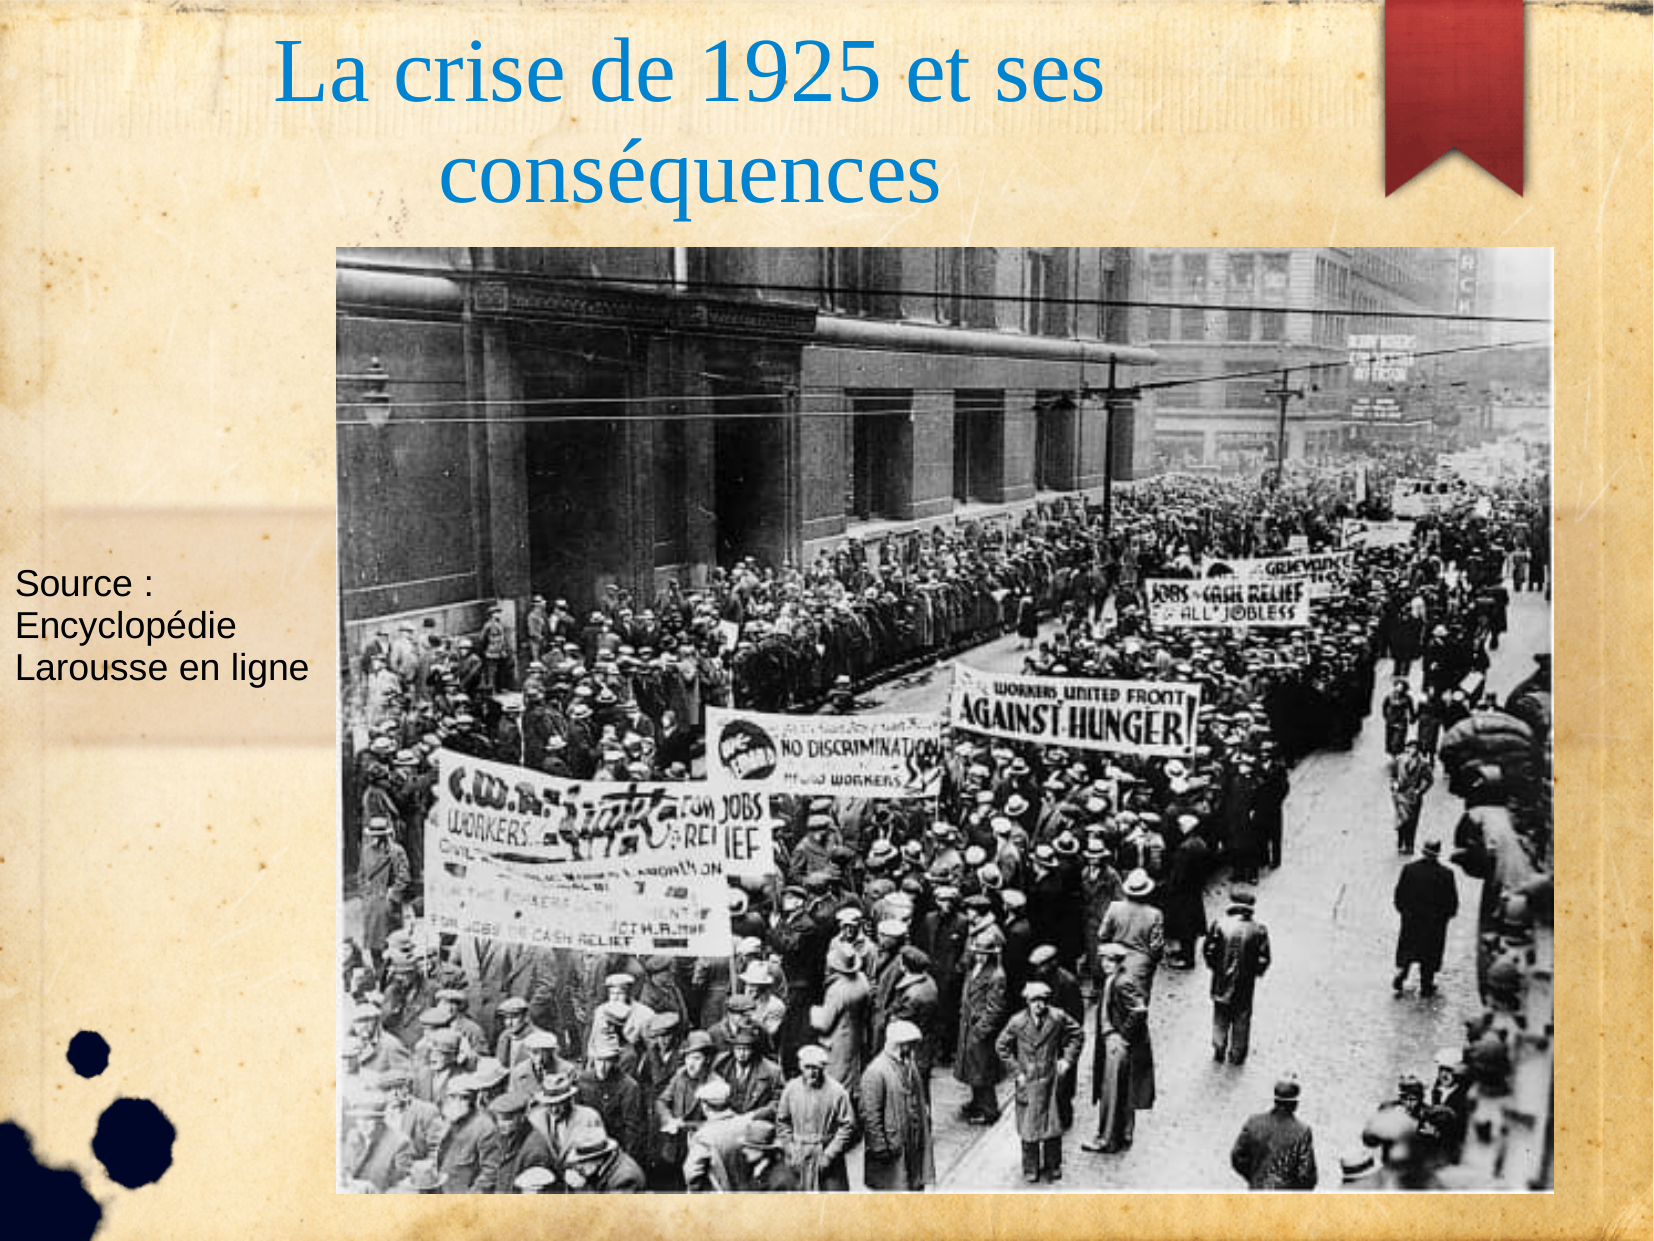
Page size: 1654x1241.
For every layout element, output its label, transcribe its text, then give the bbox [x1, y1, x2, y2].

picture [0, 0, 1654, 1241]
text_box Source : Encyclopédie Larousse en ligne [0, 554, 331, 698]
title La crise de 1925 et ses conséquences [23, 17, 1359, 225]
